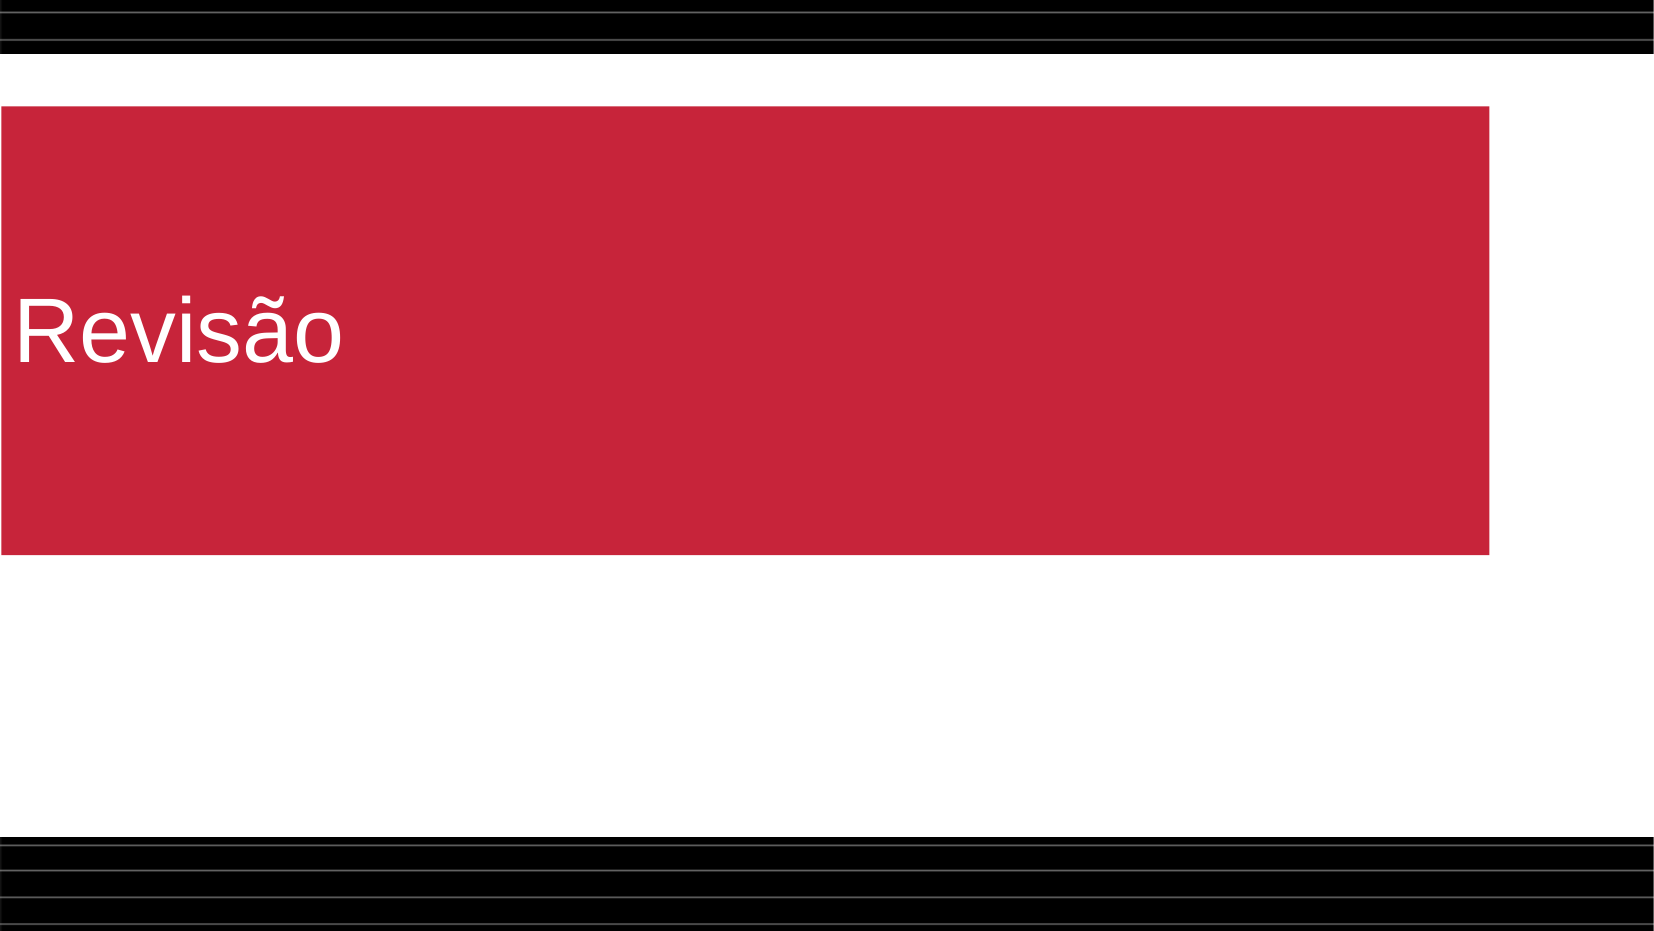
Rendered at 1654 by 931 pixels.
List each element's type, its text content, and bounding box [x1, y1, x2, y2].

picture [0, 837, 1654, 931]
title Revisão [1, 106, 1490, 556]
picture [0, 0, 1654, 54]
